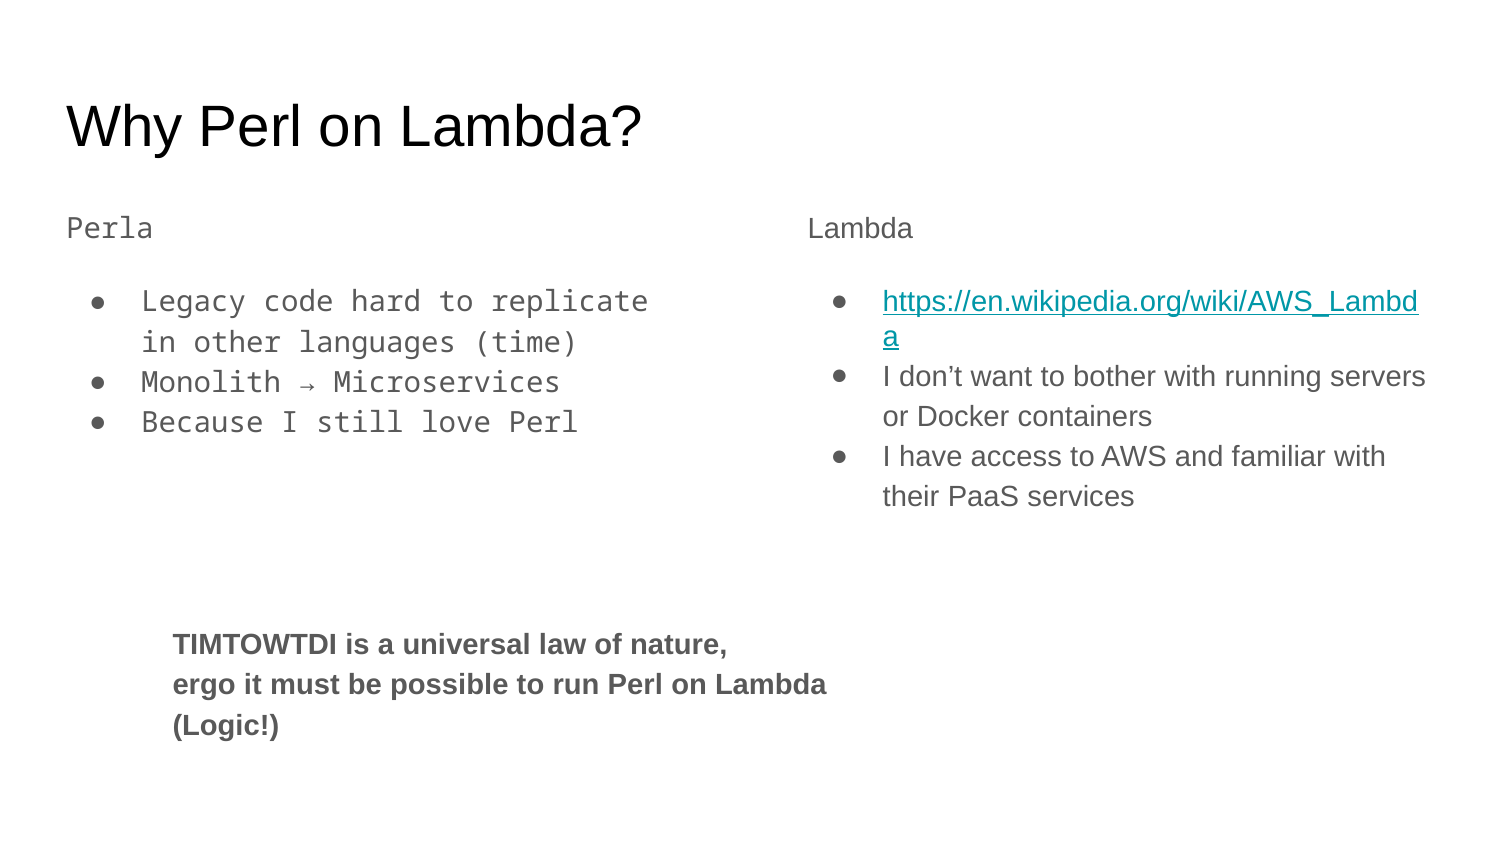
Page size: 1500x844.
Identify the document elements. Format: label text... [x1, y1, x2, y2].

list Perla Legacy code hard to replicate in other languages (time) Monolith → Microservices Because I still love Perl [51, 189, 708, 750]
list Lambda https://en.wikipedia.org/wiki/AWS_Lambda I don’t want to bother with running servers or Docker containers I have access to AWS and familiar with their PaaS services [792, 189, 1449, 537]
list TIMTOWTDI is a universal law of nature, ergo it must be possible to run Perl on Lambda (Logic!) [157, 537, 1449, 775]
title Why Perl on Lambda? [51, 72, 1449, 167]
